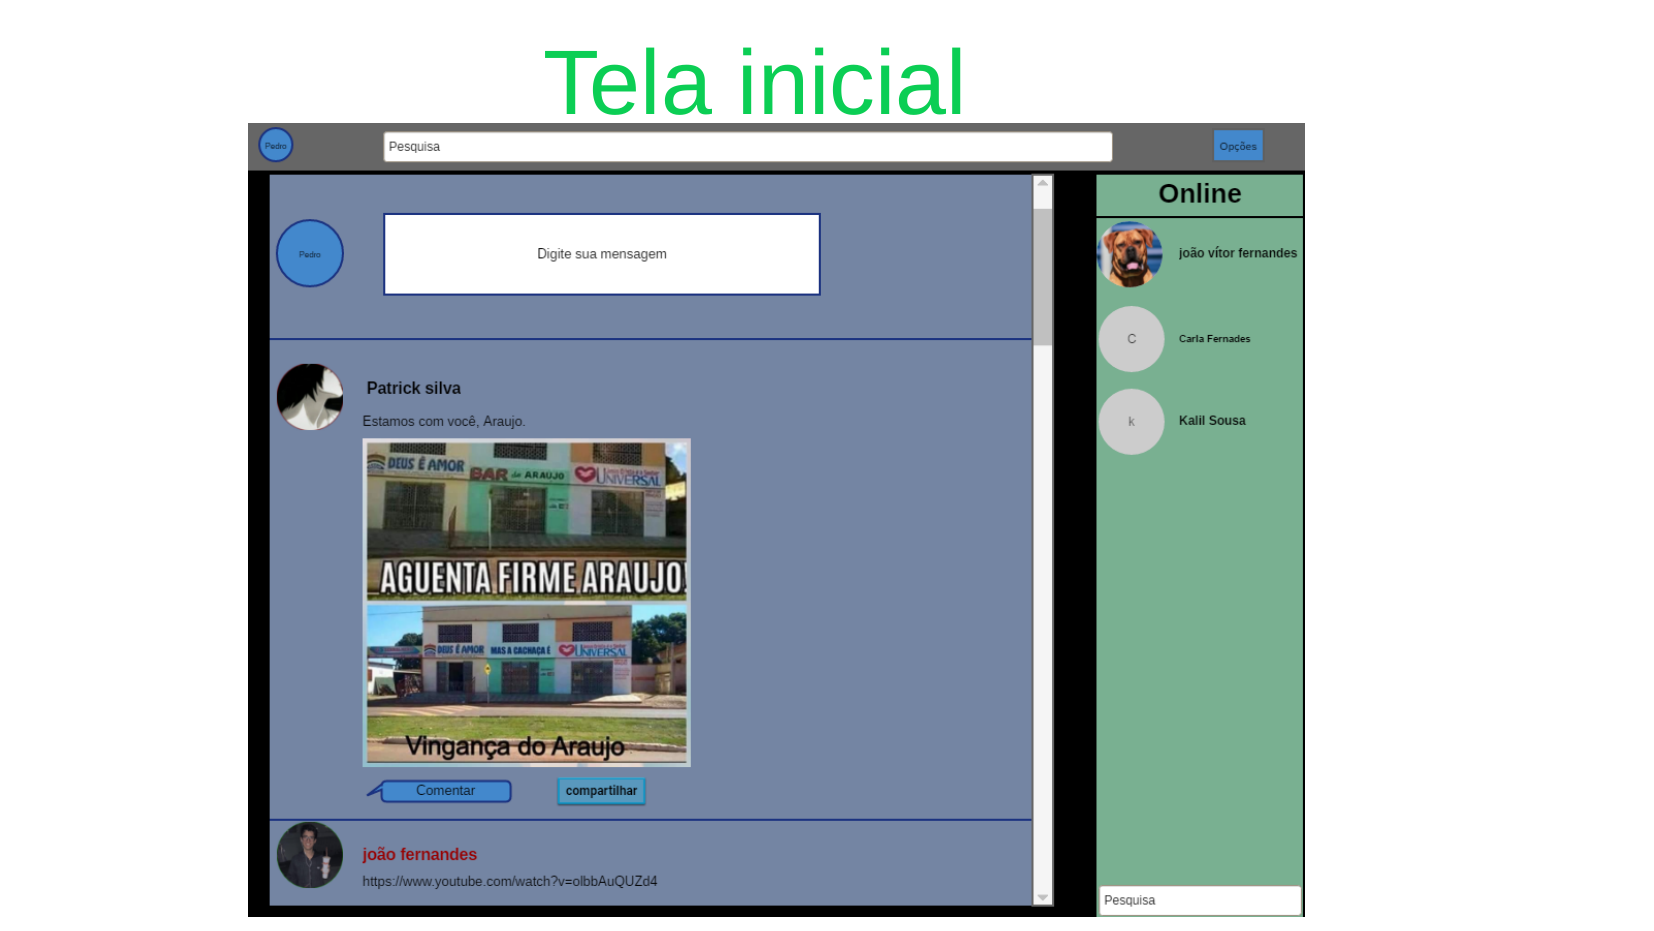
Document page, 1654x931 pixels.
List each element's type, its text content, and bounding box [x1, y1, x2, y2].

picture [248, 124, 1305, 917]
text_box Tela inicial [11, 0, 1501, 156]
